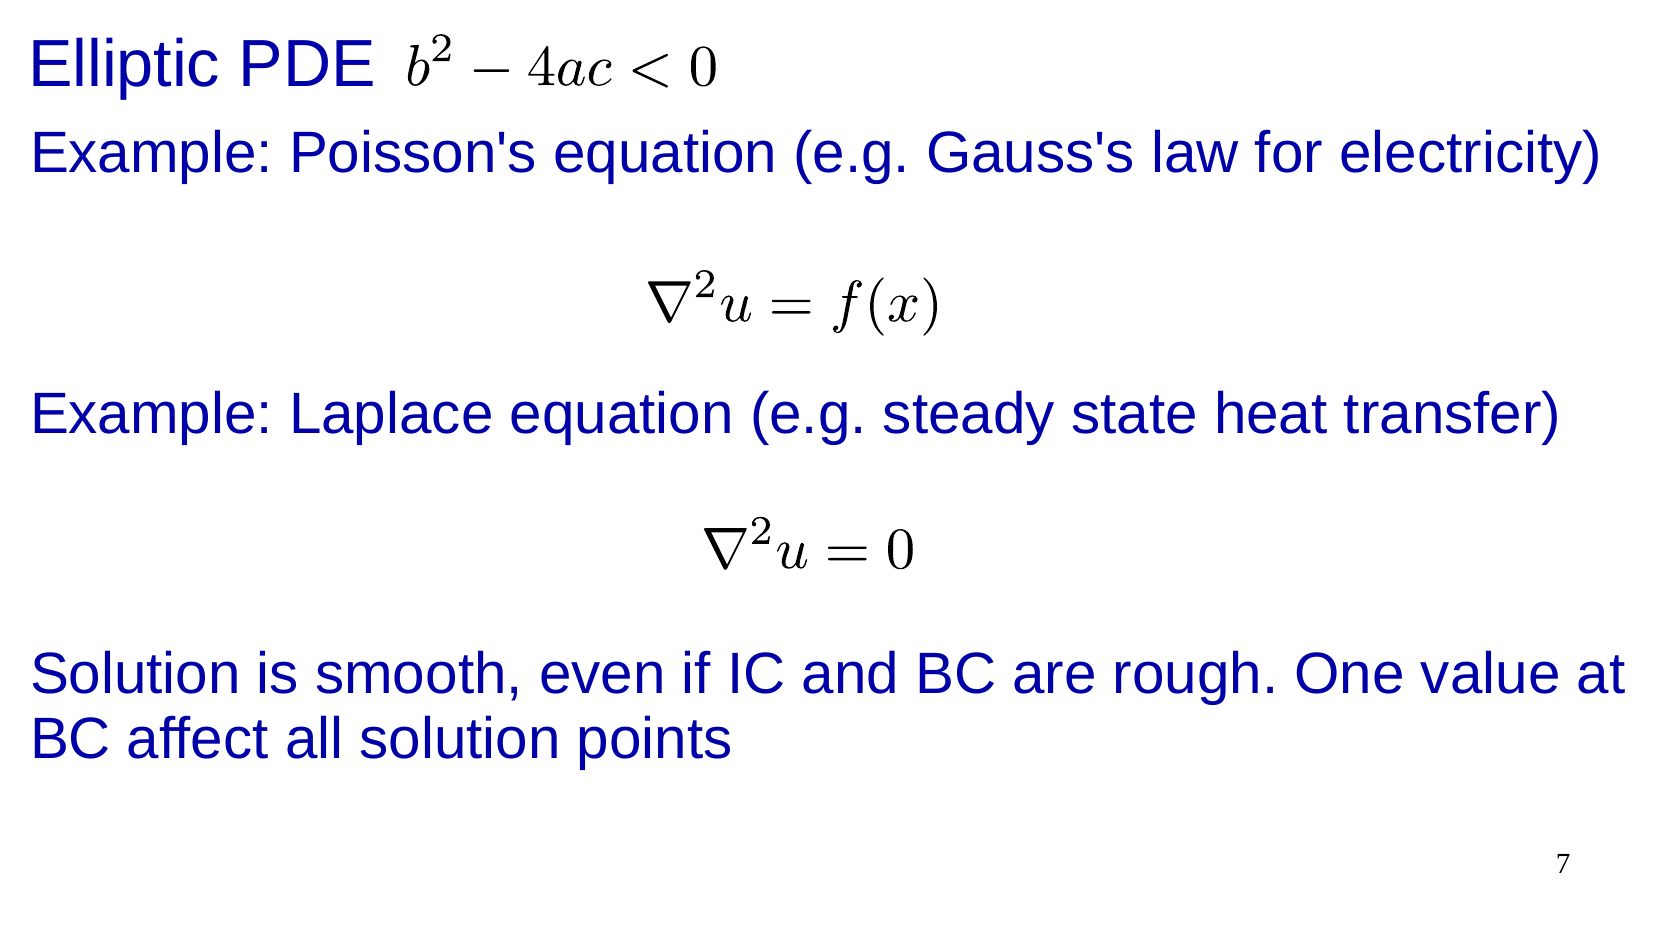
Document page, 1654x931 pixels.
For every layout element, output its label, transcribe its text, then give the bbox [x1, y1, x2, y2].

text_box [405, 34, 718, 91]
title Elliptic PDE [28, 21, 1626, 106]
text_box [701, 516, 916, 571]
text_box [645, 270, 943, 336]
list Example: Poisson's equation (e.g. Gauss's law for electricity) Example: Laplace equation (e.g. steady state heat transfer) Solution is smooth, even if IC and BC are rough. One value at BC affect all solution points [30, 120, 1645, 916]
